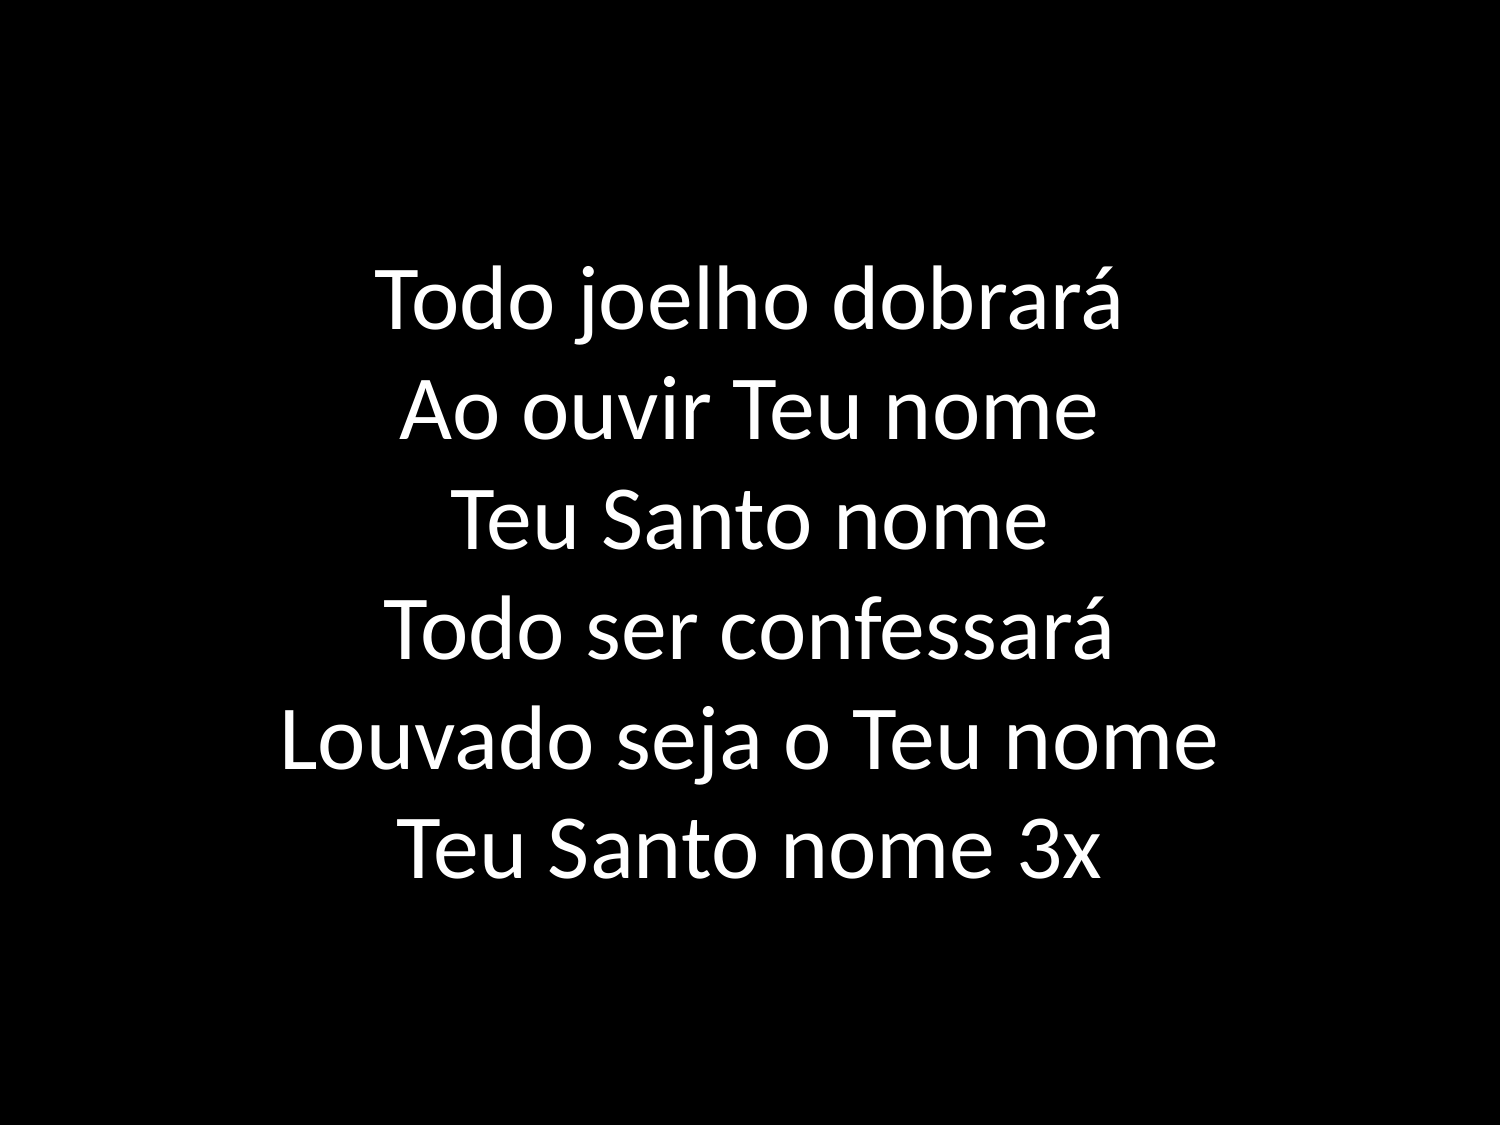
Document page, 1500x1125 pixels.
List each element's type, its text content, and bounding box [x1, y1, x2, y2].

title Todo joelho dobrará Ao ouvir Teu nome Teu Santo nome Todo ser confessará Louvado seja o Teu nome Teu Santo nome 3x [46, 45, 1454, 1090]
